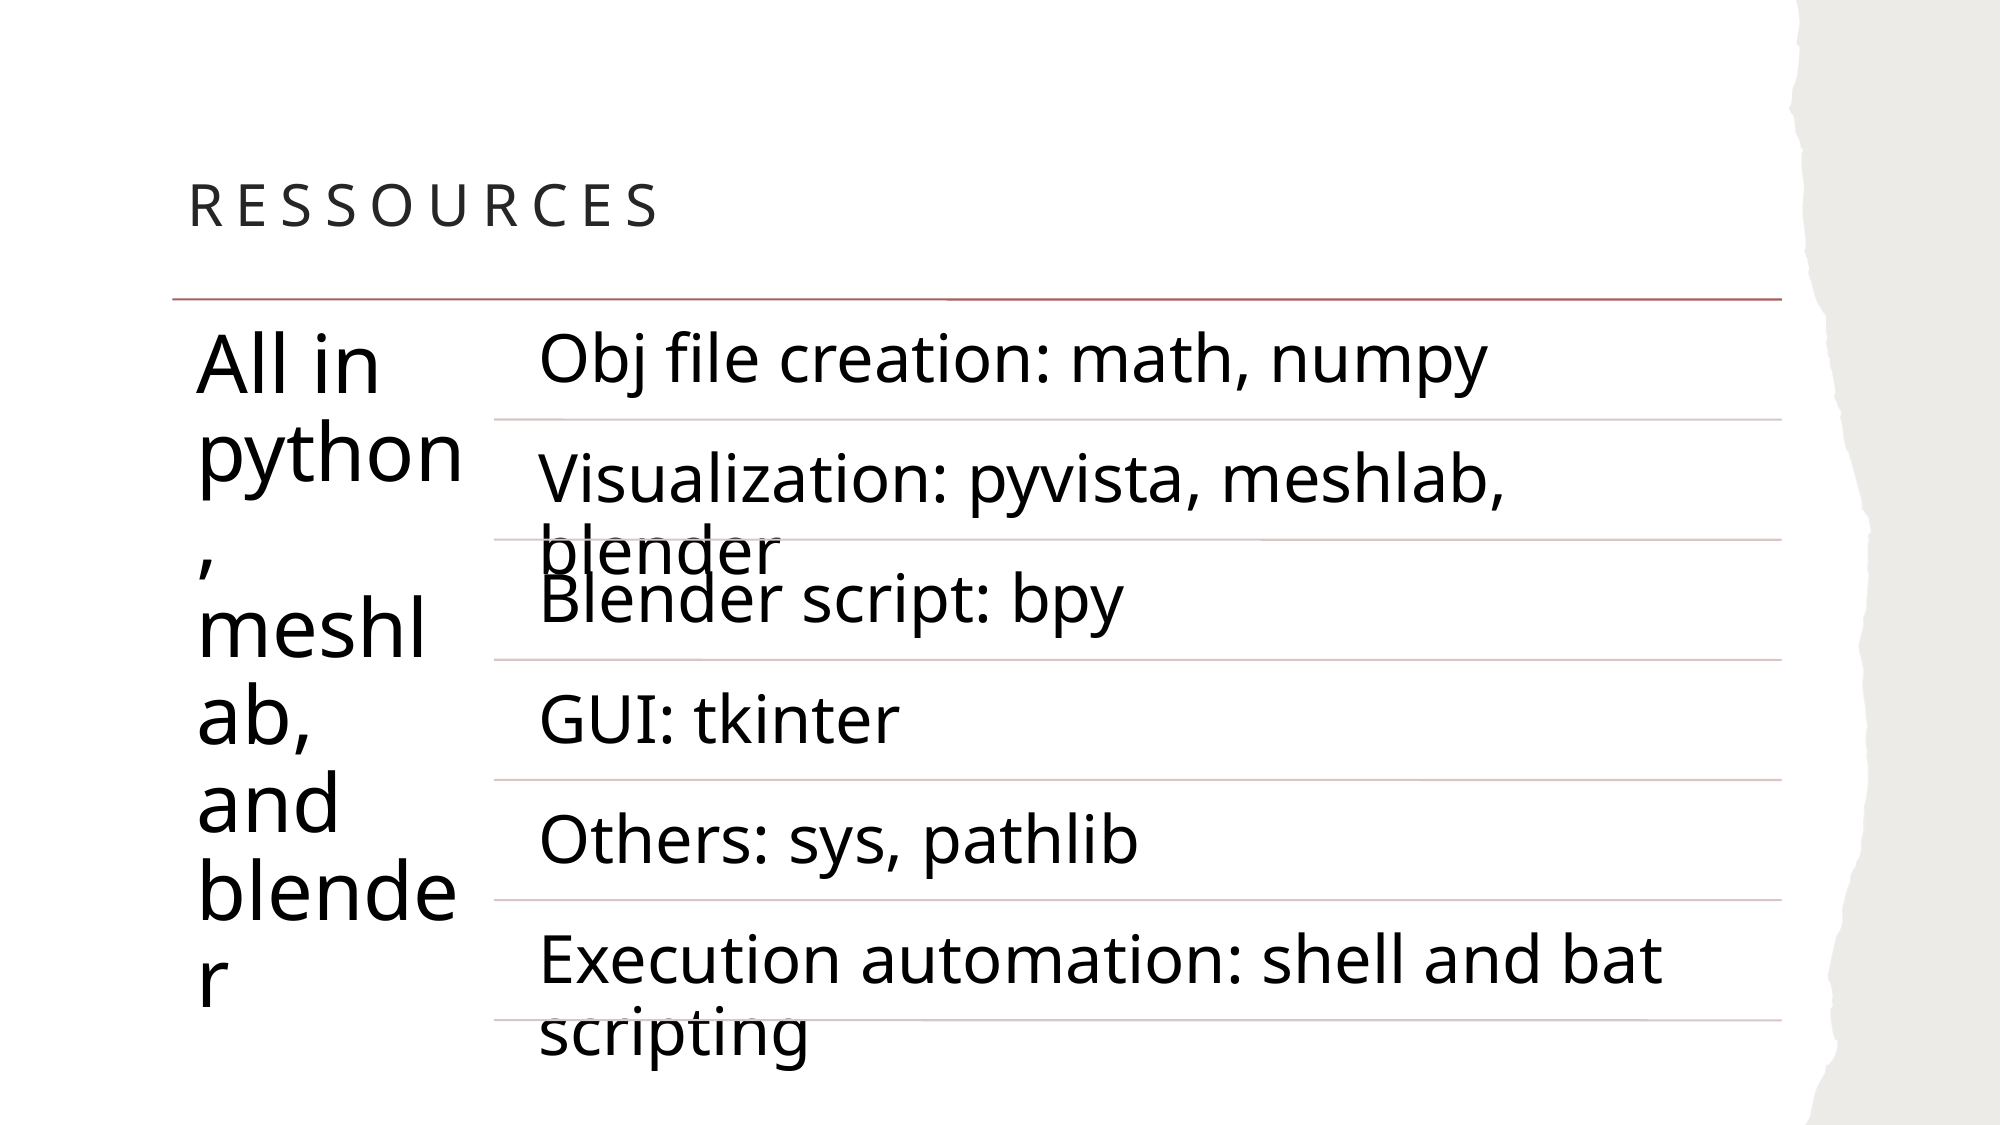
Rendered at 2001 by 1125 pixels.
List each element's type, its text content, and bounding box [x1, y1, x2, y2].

text_box Others: sys, pathlib [518, 785, 1782, 900]
title Ressources [172, 99, 1782, 299]
text_box Obj file creation: math, numpy [518, 305, 1782, 419]
text_box Blender script: bpy [518, 545, 1782, 659]
text_box All in python, meshlab, and blender [172, 299, 495, 1027]
text_box Visualization: pyvista, meshlab, blender [518, 425, 1782, 539]
text_box GUI: tkinter [518, 665, 1782, 779]
text_box Execution automation: shell and bat scripting [518, 905, 1782, 1020]
